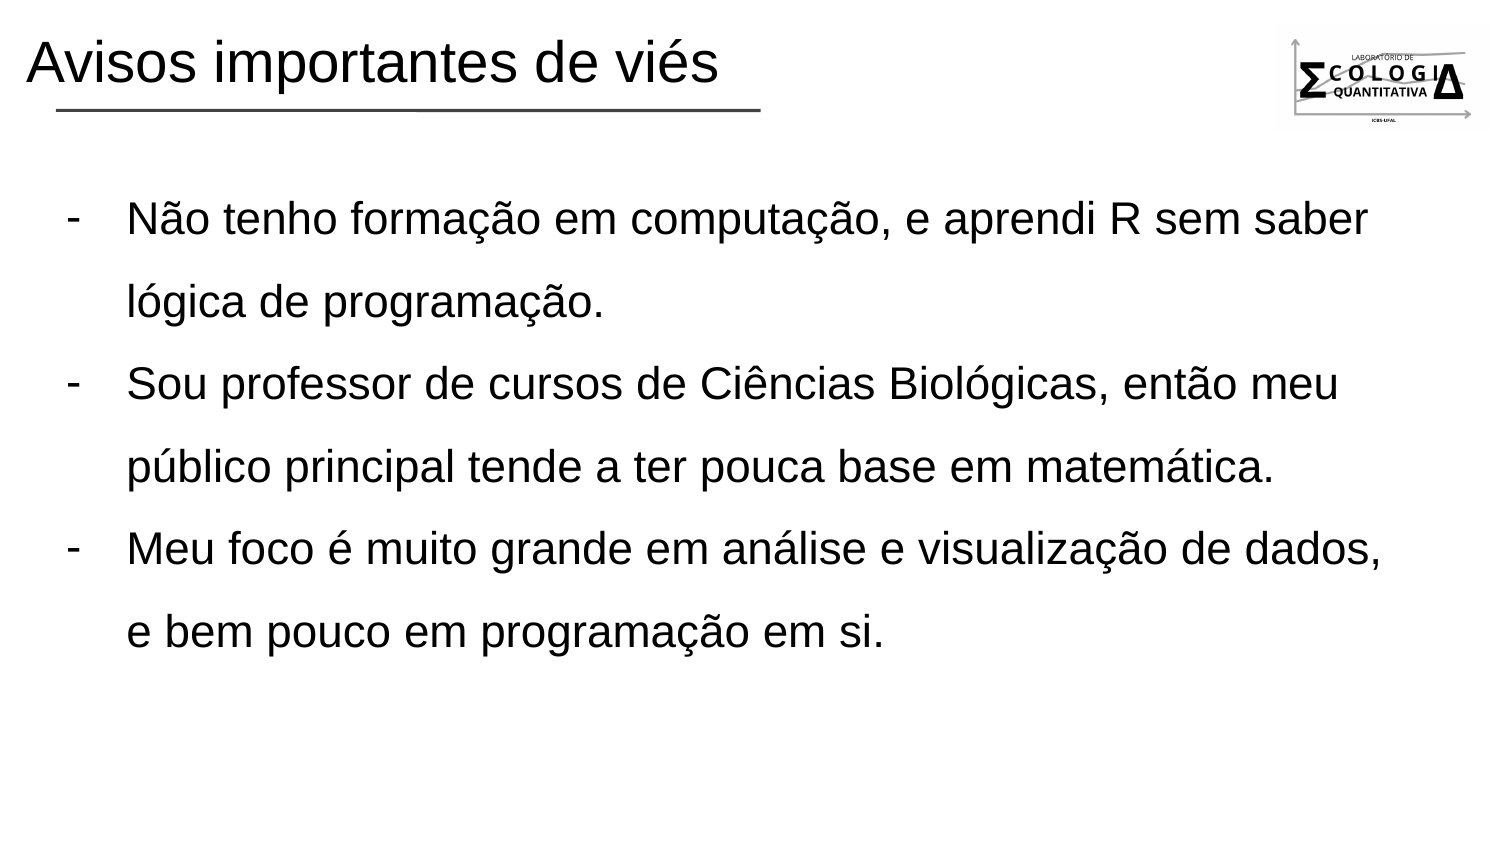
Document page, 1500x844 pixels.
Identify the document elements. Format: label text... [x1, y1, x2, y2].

text_box Avisos importantes de viés [11, 9, 1210, 117]
text_box Não tenho formação em computação, e aprendi R sem saber lógica de programação. Sou professor de cursos de Ciências Biológicas, então meu público principal tende a ter pouca base em matemática. Meu foco é muito grande em análise e visualização de dados, e bem pouco em programação em si. [36, 146, 1427, 729]
picture [1275, 23, 1490, 131]
